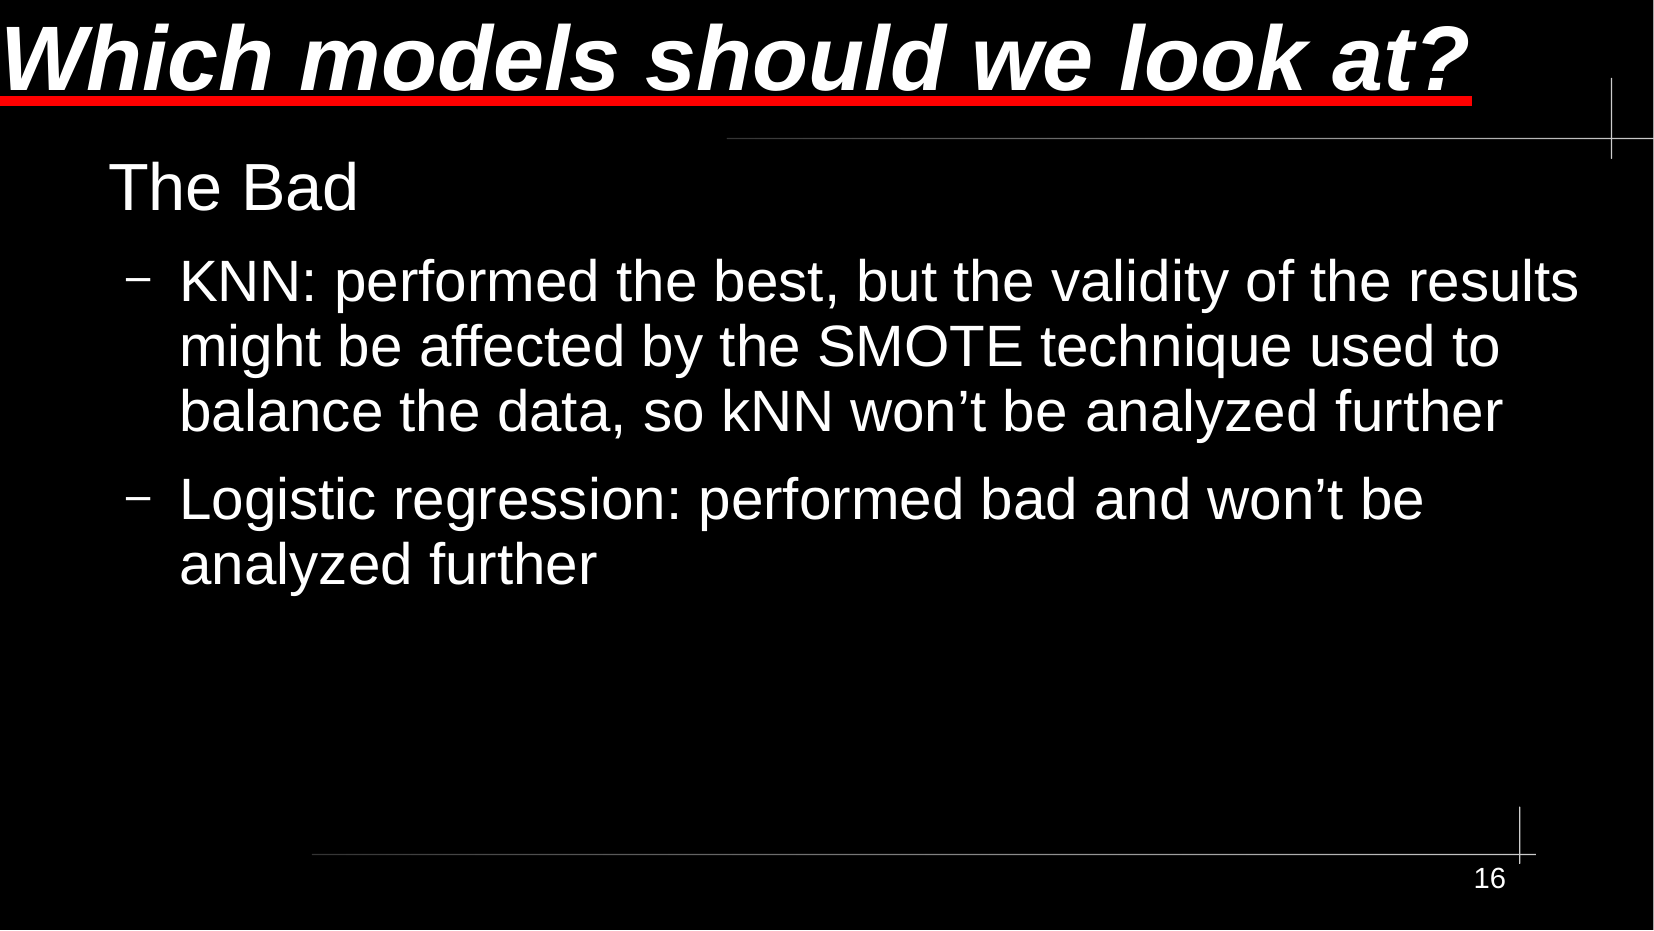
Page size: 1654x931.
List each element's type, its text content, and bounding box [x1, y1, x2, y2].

list The Bad KNN: performed the best, but the validity of the results might be affected by the SMOTE technique used to balance the data, so kNN won’t be analyzed further Logistic regression: performed bad and won’t be analyzed further [37, 150, 1613, 826]
title Which models should we look at? [0, 0, 1565, 119]
